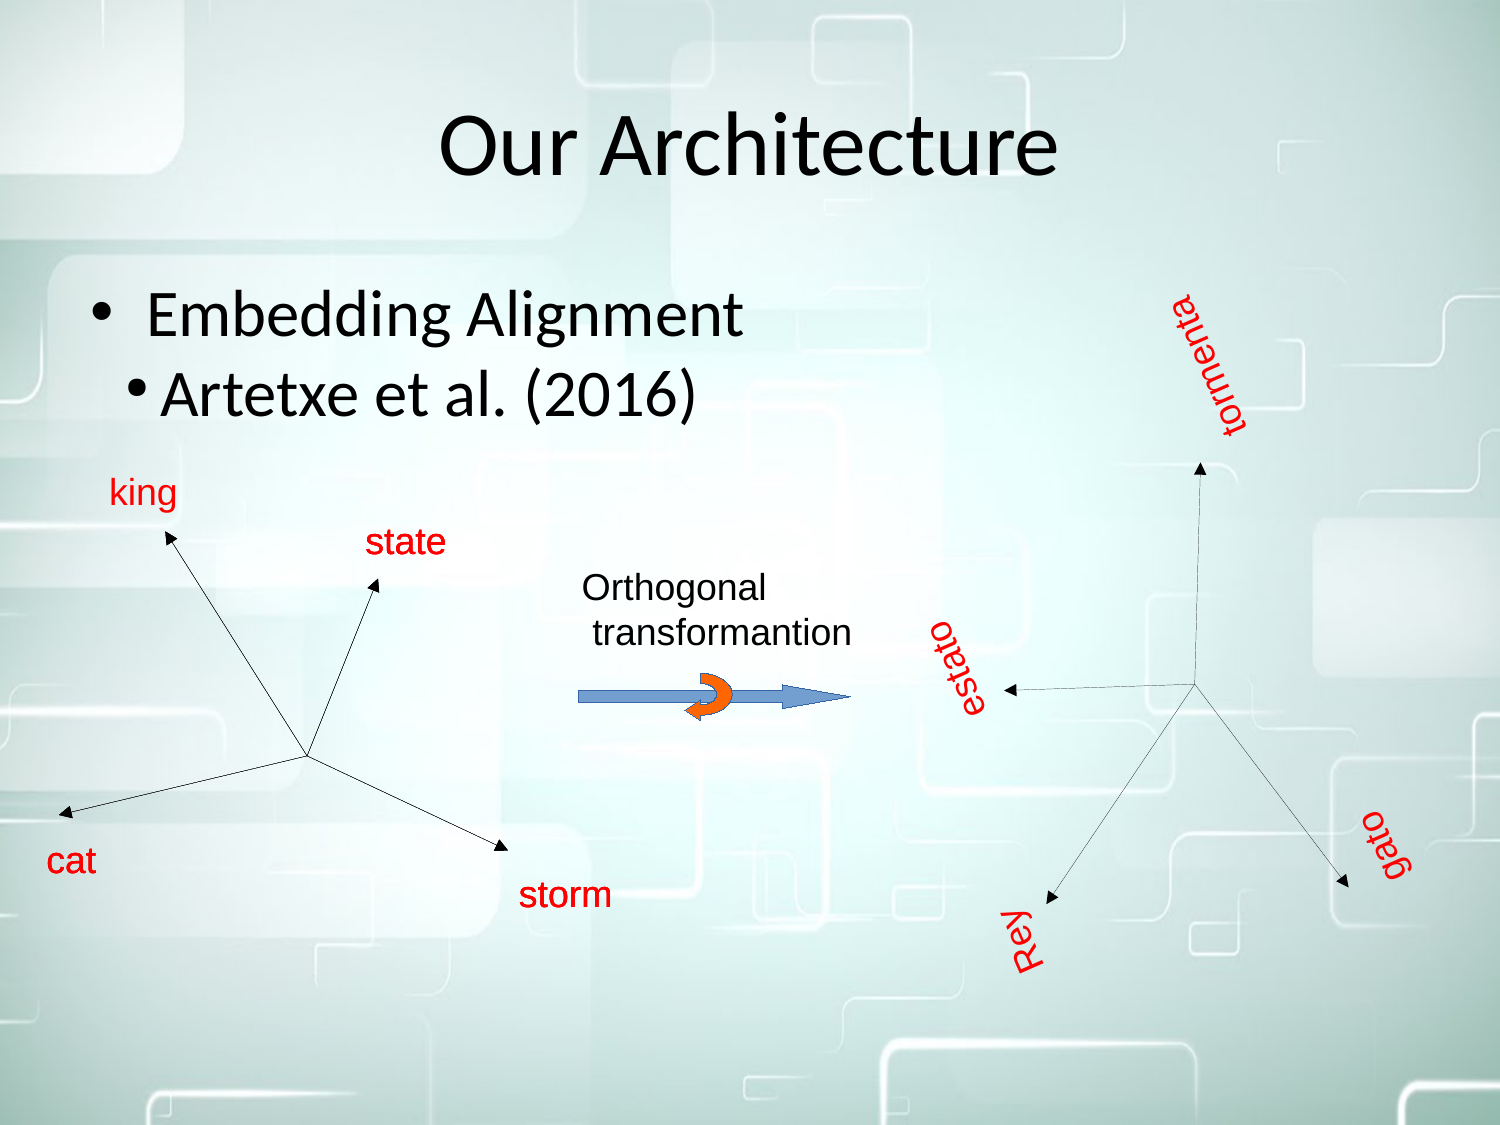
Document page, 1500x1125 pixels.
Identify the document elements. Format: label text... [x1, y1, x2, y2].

text_box gato [1331, 790, 1425, 907]
text_box Rey [971, 886, 1062, 998]
text_box estato [899, 599, 1005, 744]
text_box Our Architecture [75, 45, 1425, 233]
text_box Embedding Alignment Artetxe et al. (2016) [75, 262, 1425, 1005]
text_box cat [31, 828, 112, 886]
text_box state [350, 510, 462, 567]
text_box storm [504, 862, 628, 919]
picture [0, 0, 1500, 1125]
text_box king [94, 460, 193, 518]
text_box Orthogonal transformantion [566, 555, 868, 654]
text_box [578, 673, 851, 721]
text_box tormenta [1141, 275, 1265, 461]
